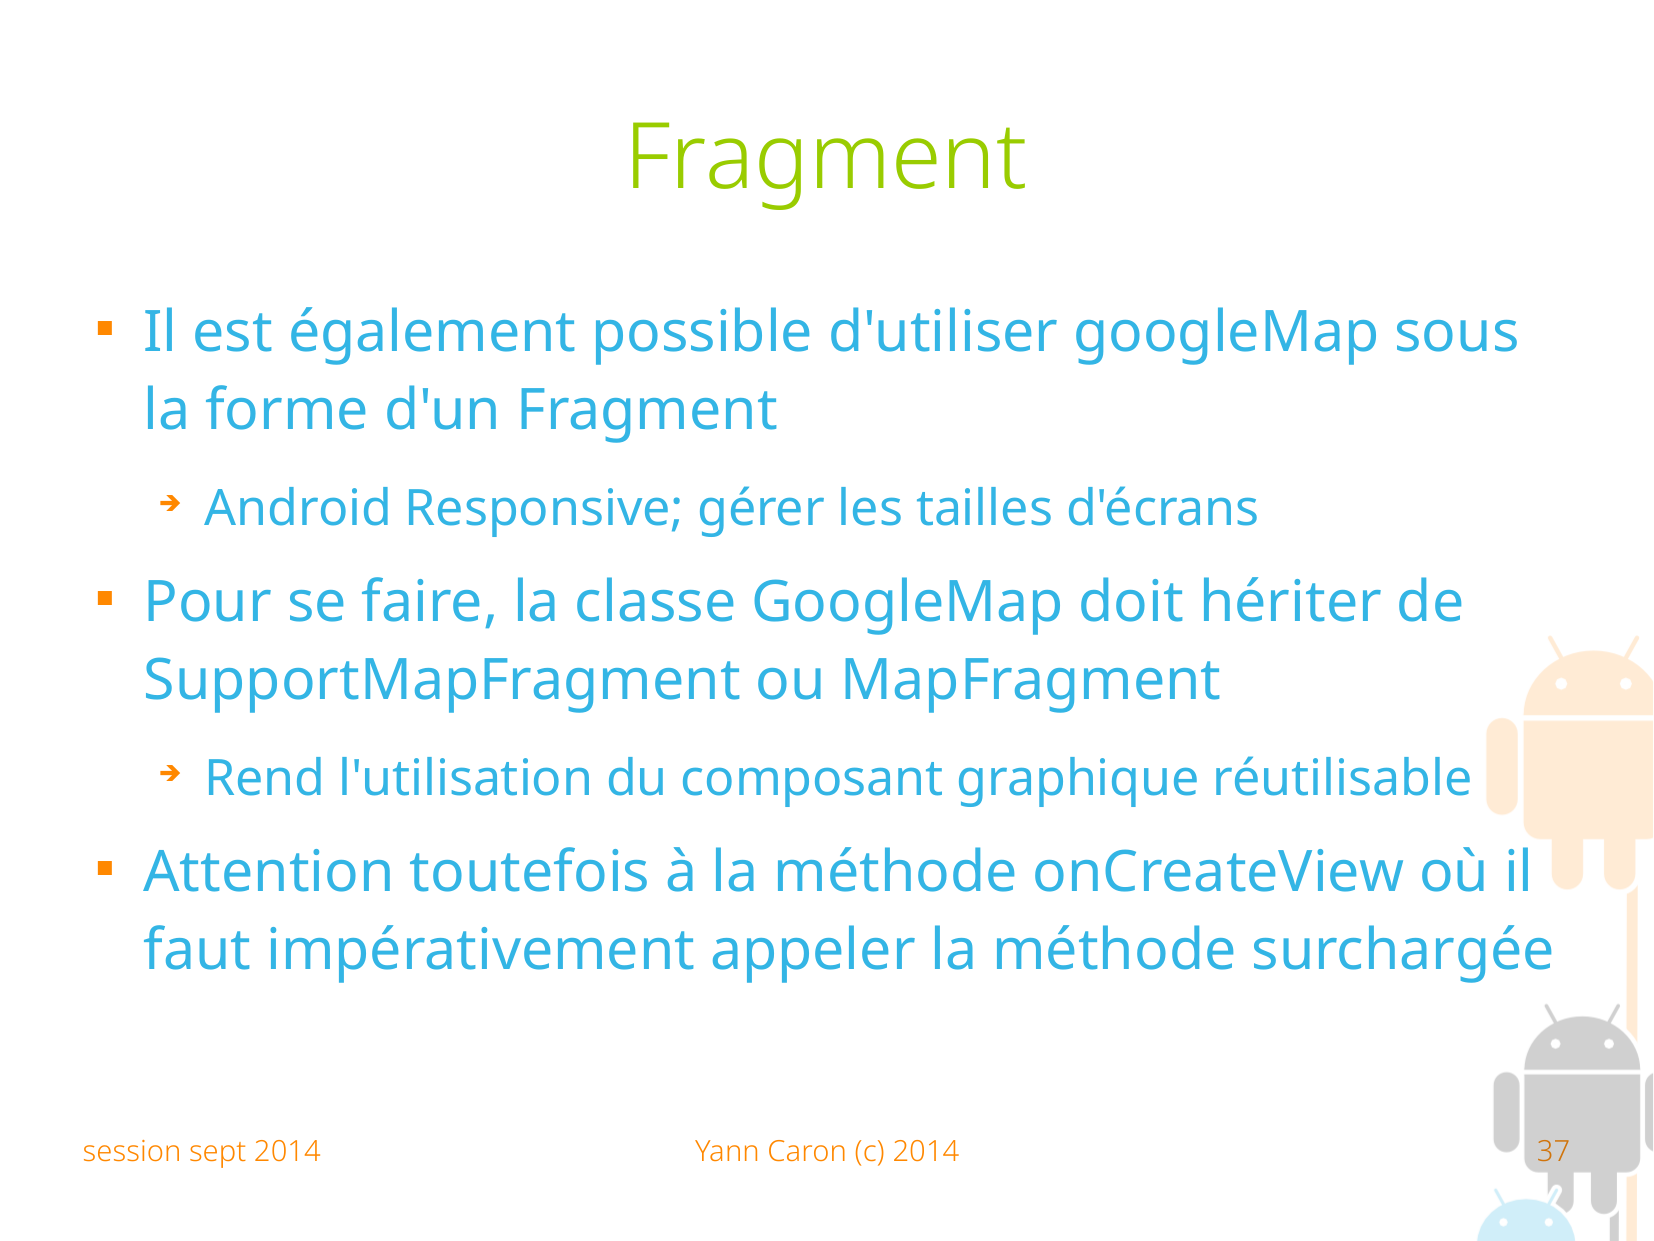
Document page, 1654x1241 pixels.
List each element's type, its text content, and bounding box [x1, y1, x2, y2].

title Fragment [82, 49, 1571, 257]
picture [240, 423, 1654, 1241]
list Il est également possible d'utiliser googleMap sous la forme d'un Fragment Android Responsive; gérer les tailles d'écrans Pour se faire, la classe GoogleMap doit hériter de SupportMapFragment ou MapFragment Rend l'utilisation du composant graphique réutilisable Attention toutefois à la méthode onCreateView où il faut impérativement appeler la méthode surchargée [82, 290, 1571, 1010]
